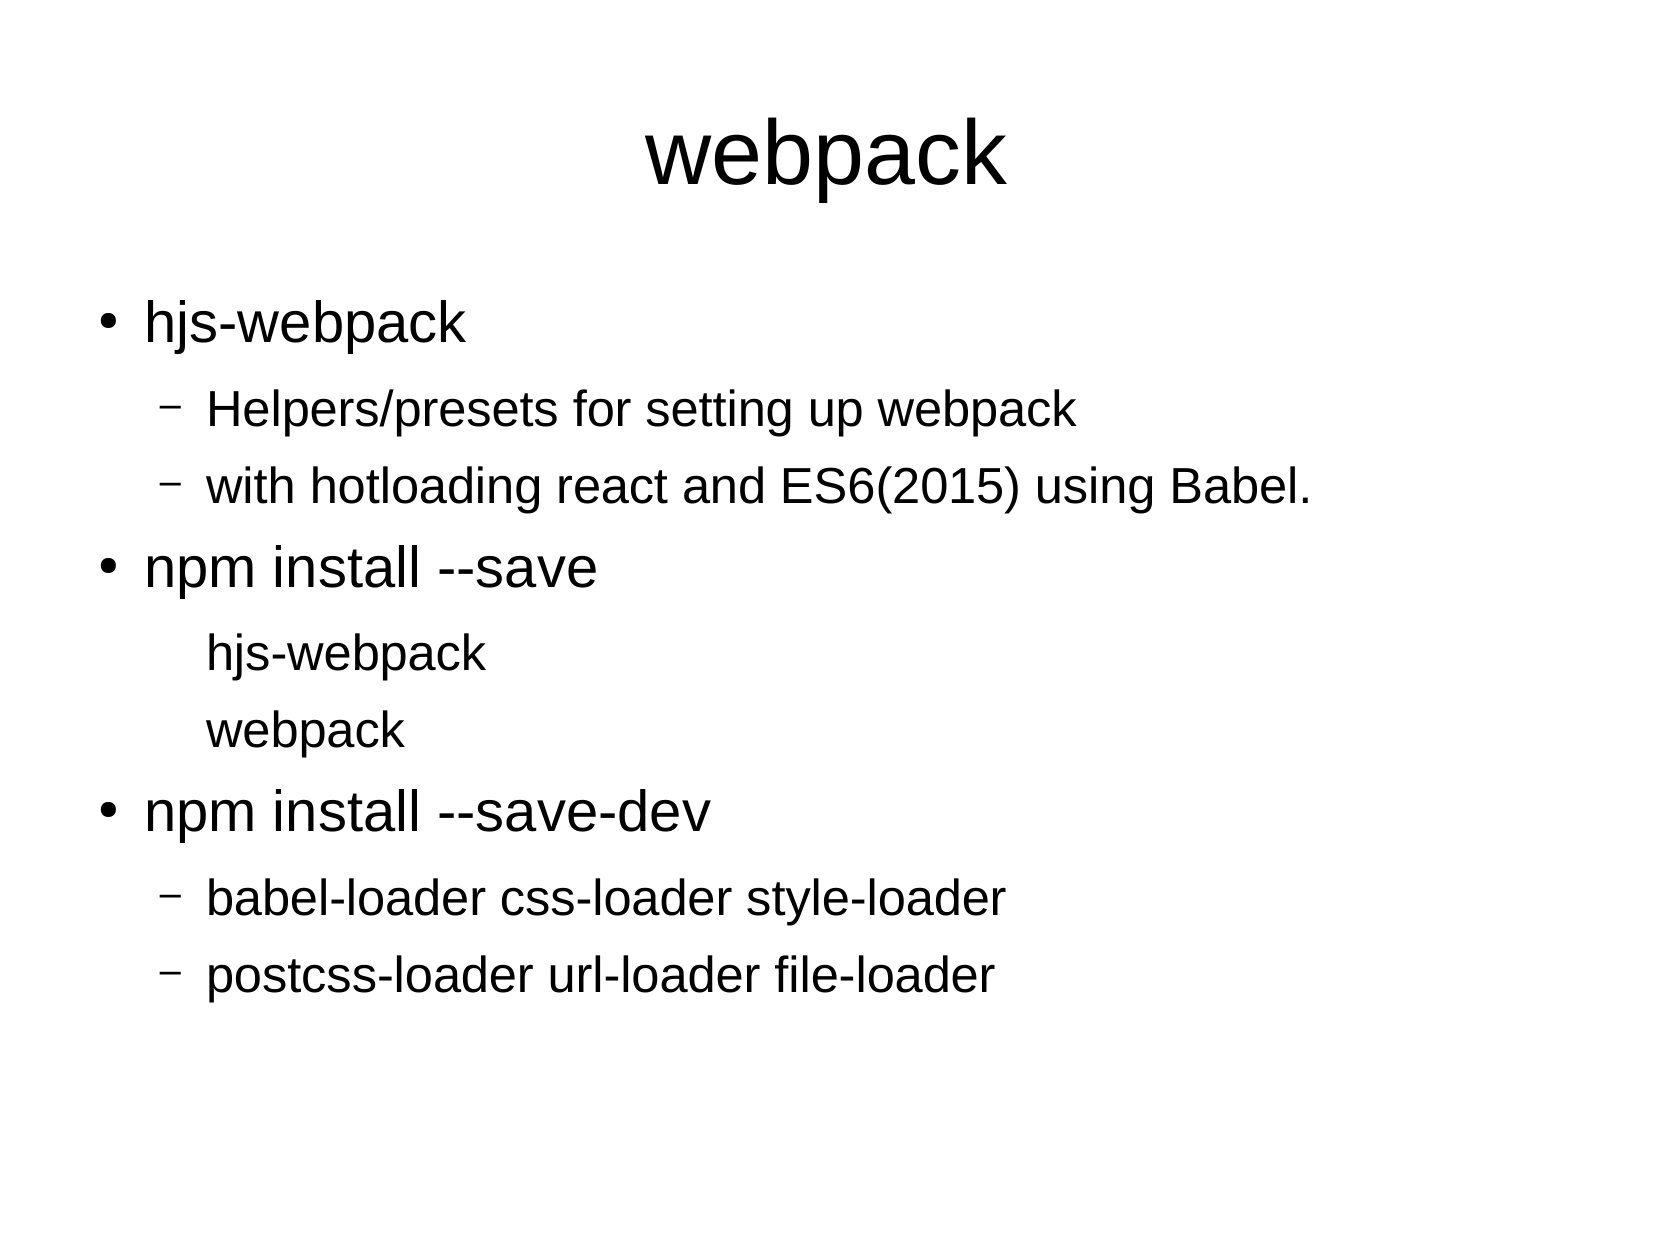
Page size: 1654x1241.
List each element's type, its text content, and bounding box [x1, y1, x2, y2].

list hjs-webpack Helpers/presets for setting up webpack with hotloading react and ES6(2015) using Babel. npm install --save hjs-webpack webpack npm install --save-dev babel-loader css-loader style-loader postcss-loader url-loader file-loader [82, 290, 1571, 1010]
title webpack [82, 49, 1571, 257]
